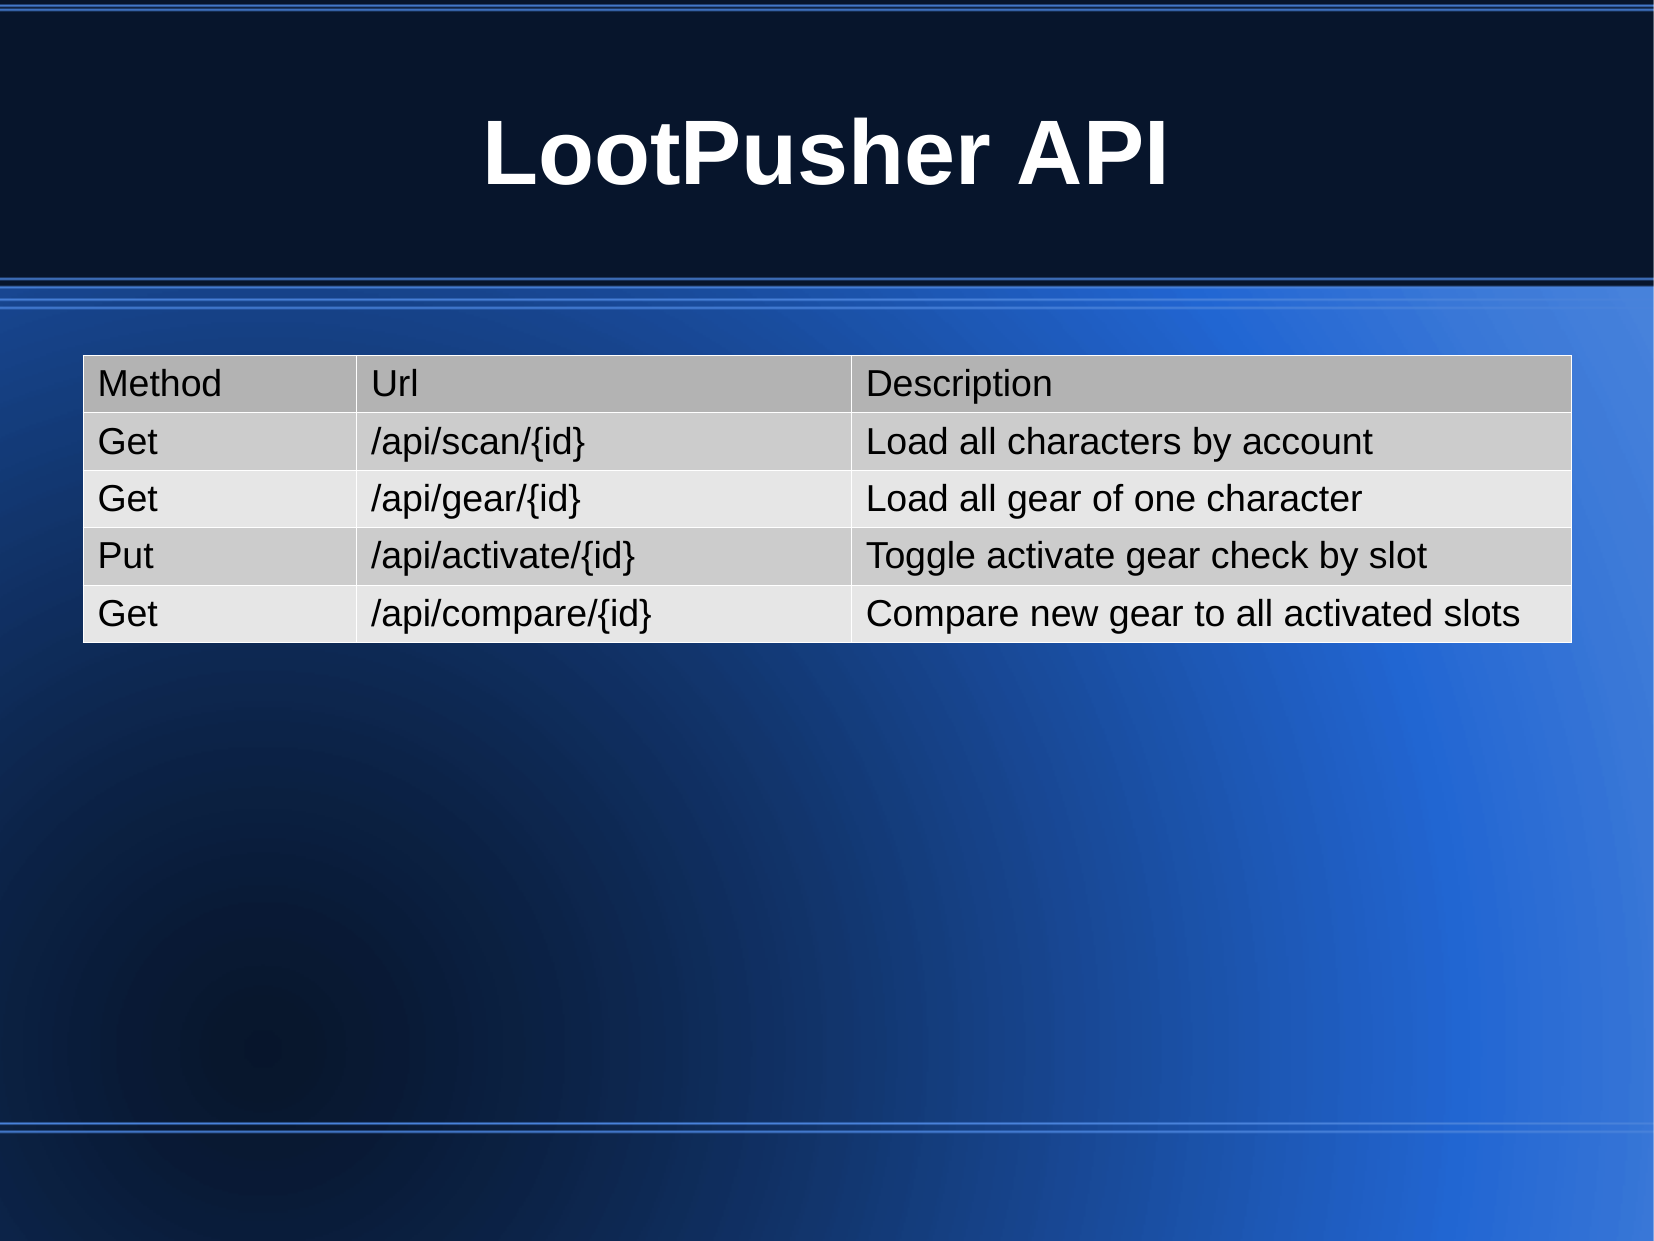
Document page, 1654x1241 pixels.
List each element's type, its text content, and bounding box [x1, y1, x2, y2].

table_cell Toggle activate gear check by slot [852, 528, 1571, 585]
table_cell /api/scan/{id} [357, 413, 851, 470]
table_cell /api/compare/{id} [357, 586, 851, 642]
table_cell Put [84, 528, 356, 585]
table_cell Get [84, 413, 356, 470]
table_cell /api/activate/{id} [357, 528, 851, 585]
table_cell Get [84, 586, 356, 642]
table_header Description [852, 356, 1571, 412]
title LootPusher API [82, 49, 1571, 257]
table_header Method [84, 356, 356, 412]
picture [0, 0, 1654, 1241]
table_cell Get [84, 471, 356, 527]
table_cell Load all gear of one character [852, 471, 1571, 527]
table_cell Load all characters by account [852, 413, 1571, 470]
table_cell /api/gear/{id} [357, 471, 851, 527]
table_cell Compare new gear to all activated slots [852, 586, 1571, 642]
table_header Url [357, 356, 851, 412]
